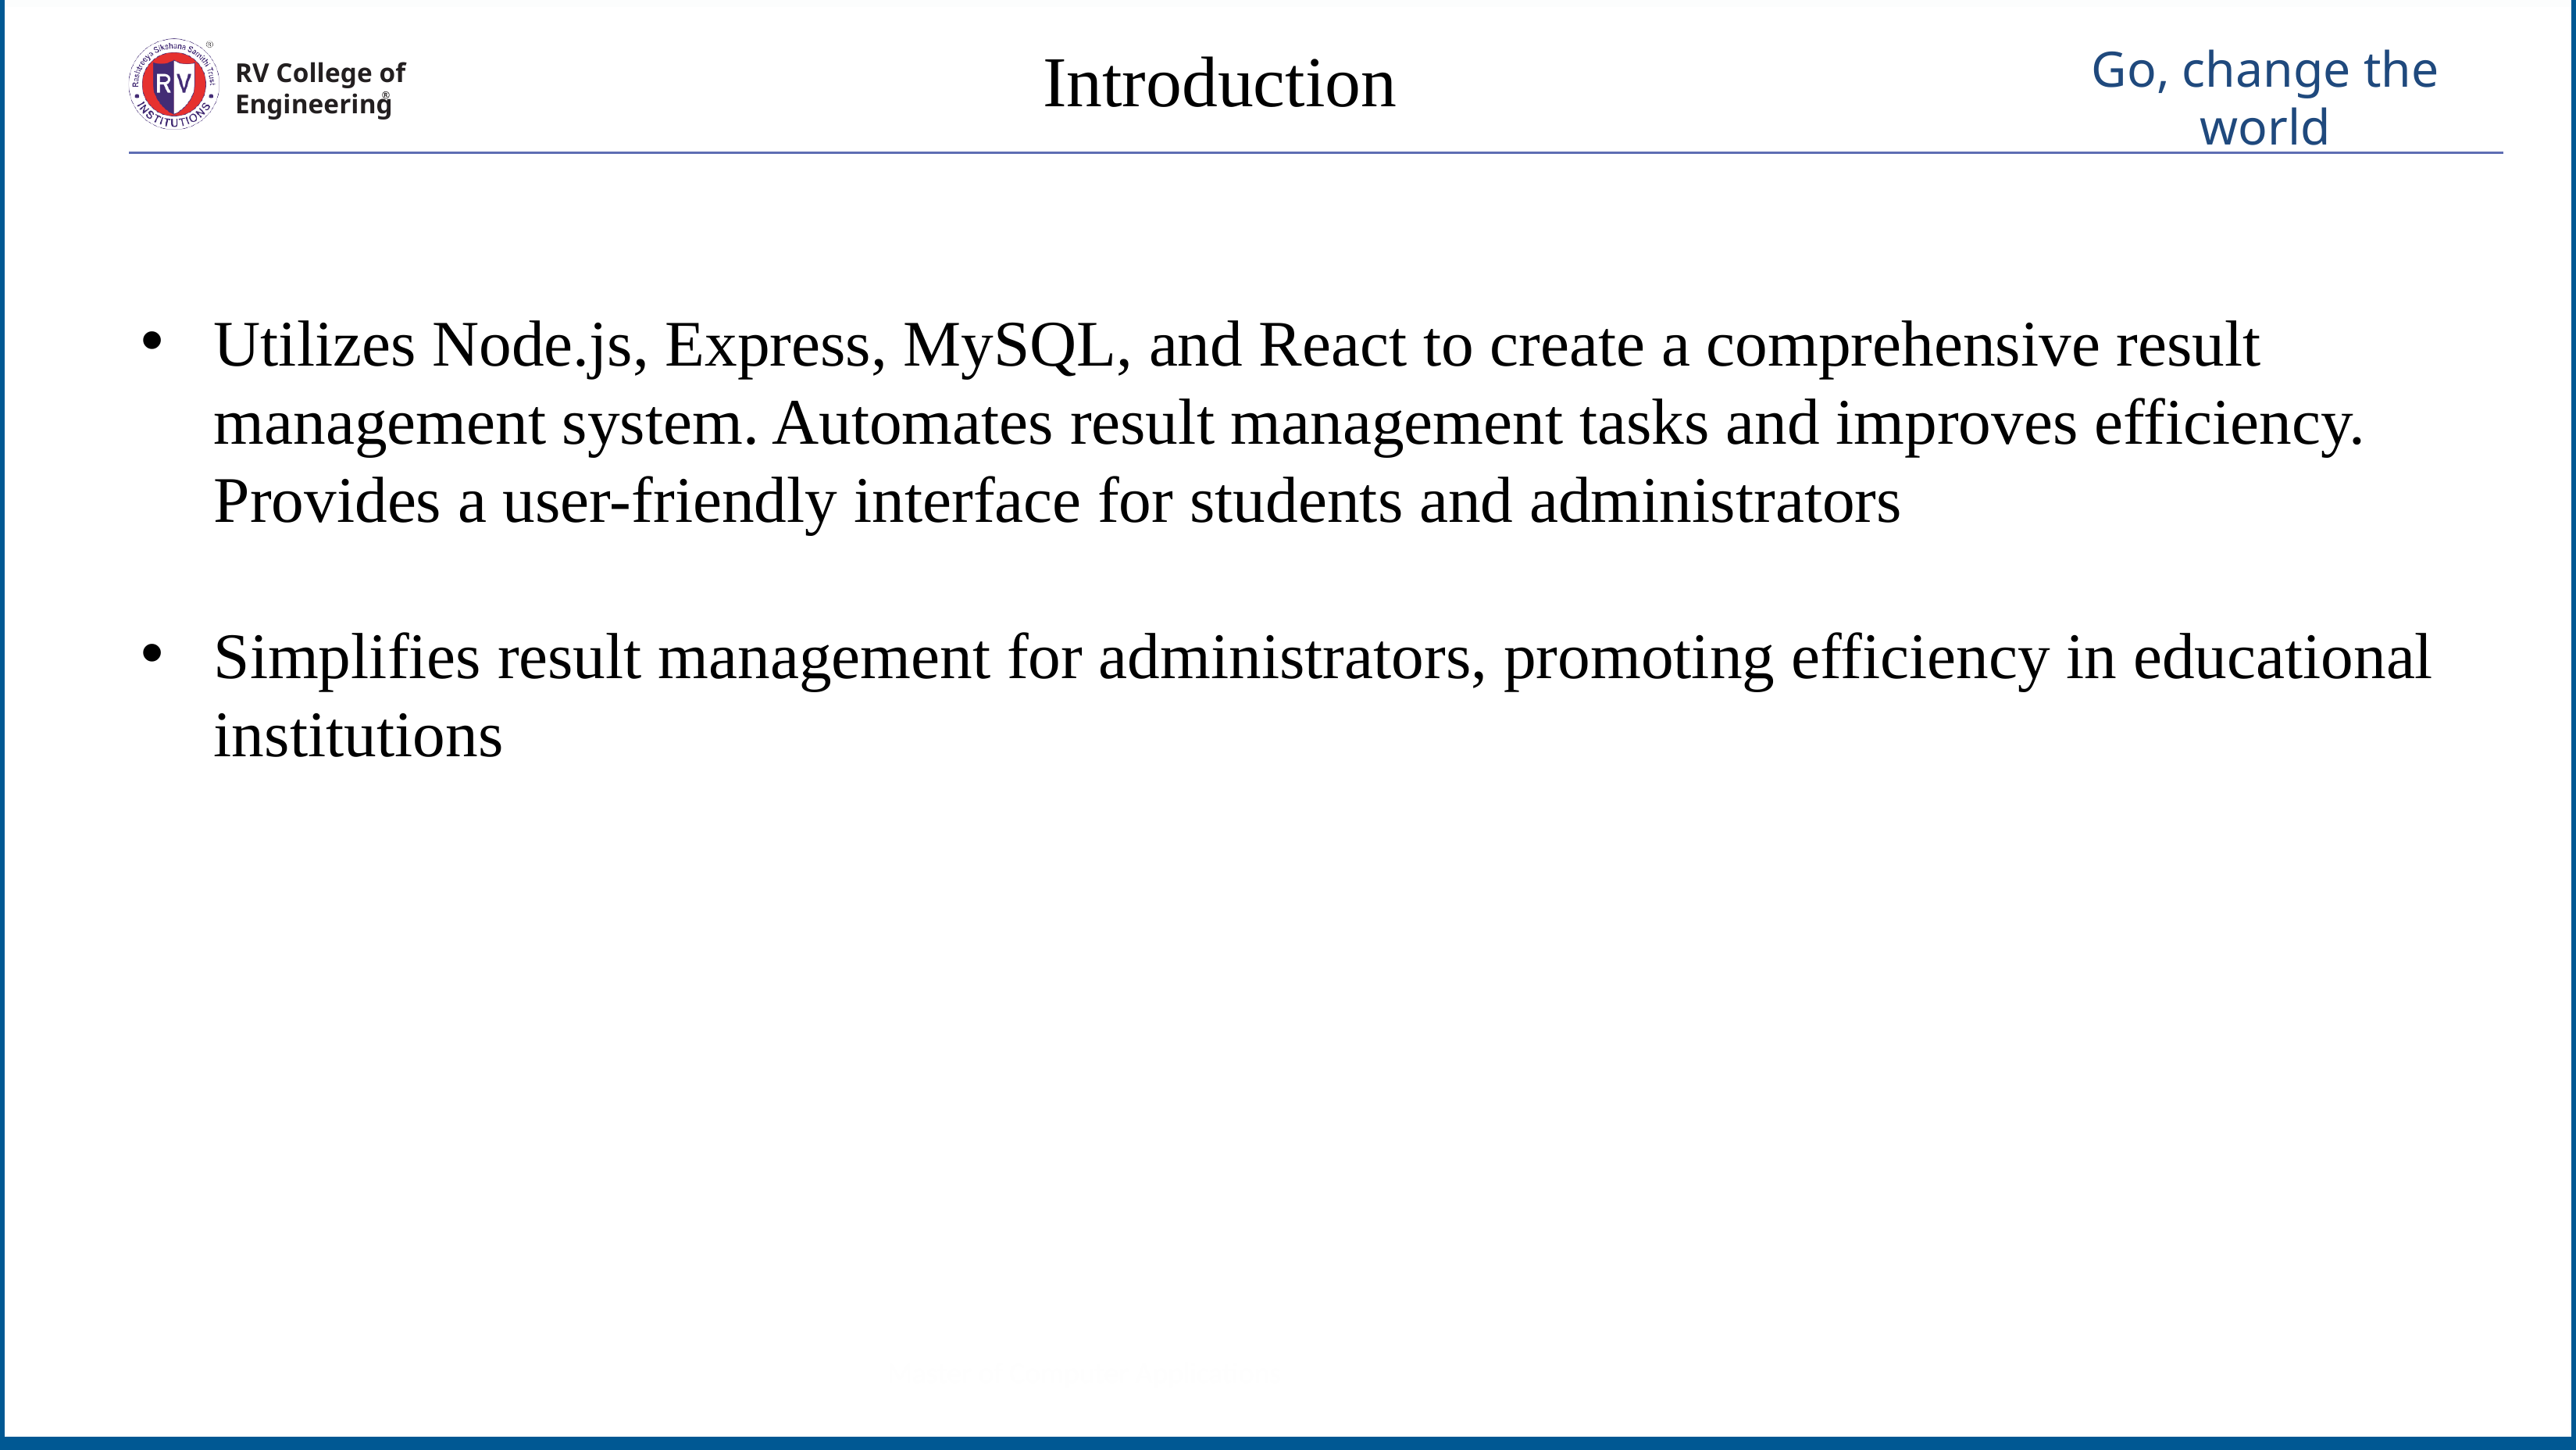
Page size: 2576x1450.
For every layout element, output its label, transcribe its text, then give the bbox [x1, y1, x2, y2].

text_box Introduction [648, 37, 1811, 120]
text_box RV College of Engineering [233, 55, 439, 119]
text_box [0, 0, 2576, 1442]
title Go, change the world [2029, 38, 2502, 139]
text_box Utilizes Node.js, Express, MySQL, and React to create a comprehensive result management system. Automates result management tasks and improves efficiency. Provides a user-friendly interface for students and administrators Simplifies result management for administrators, promoting efficiency in educational institutions [129, 216, 2503, 1450]
